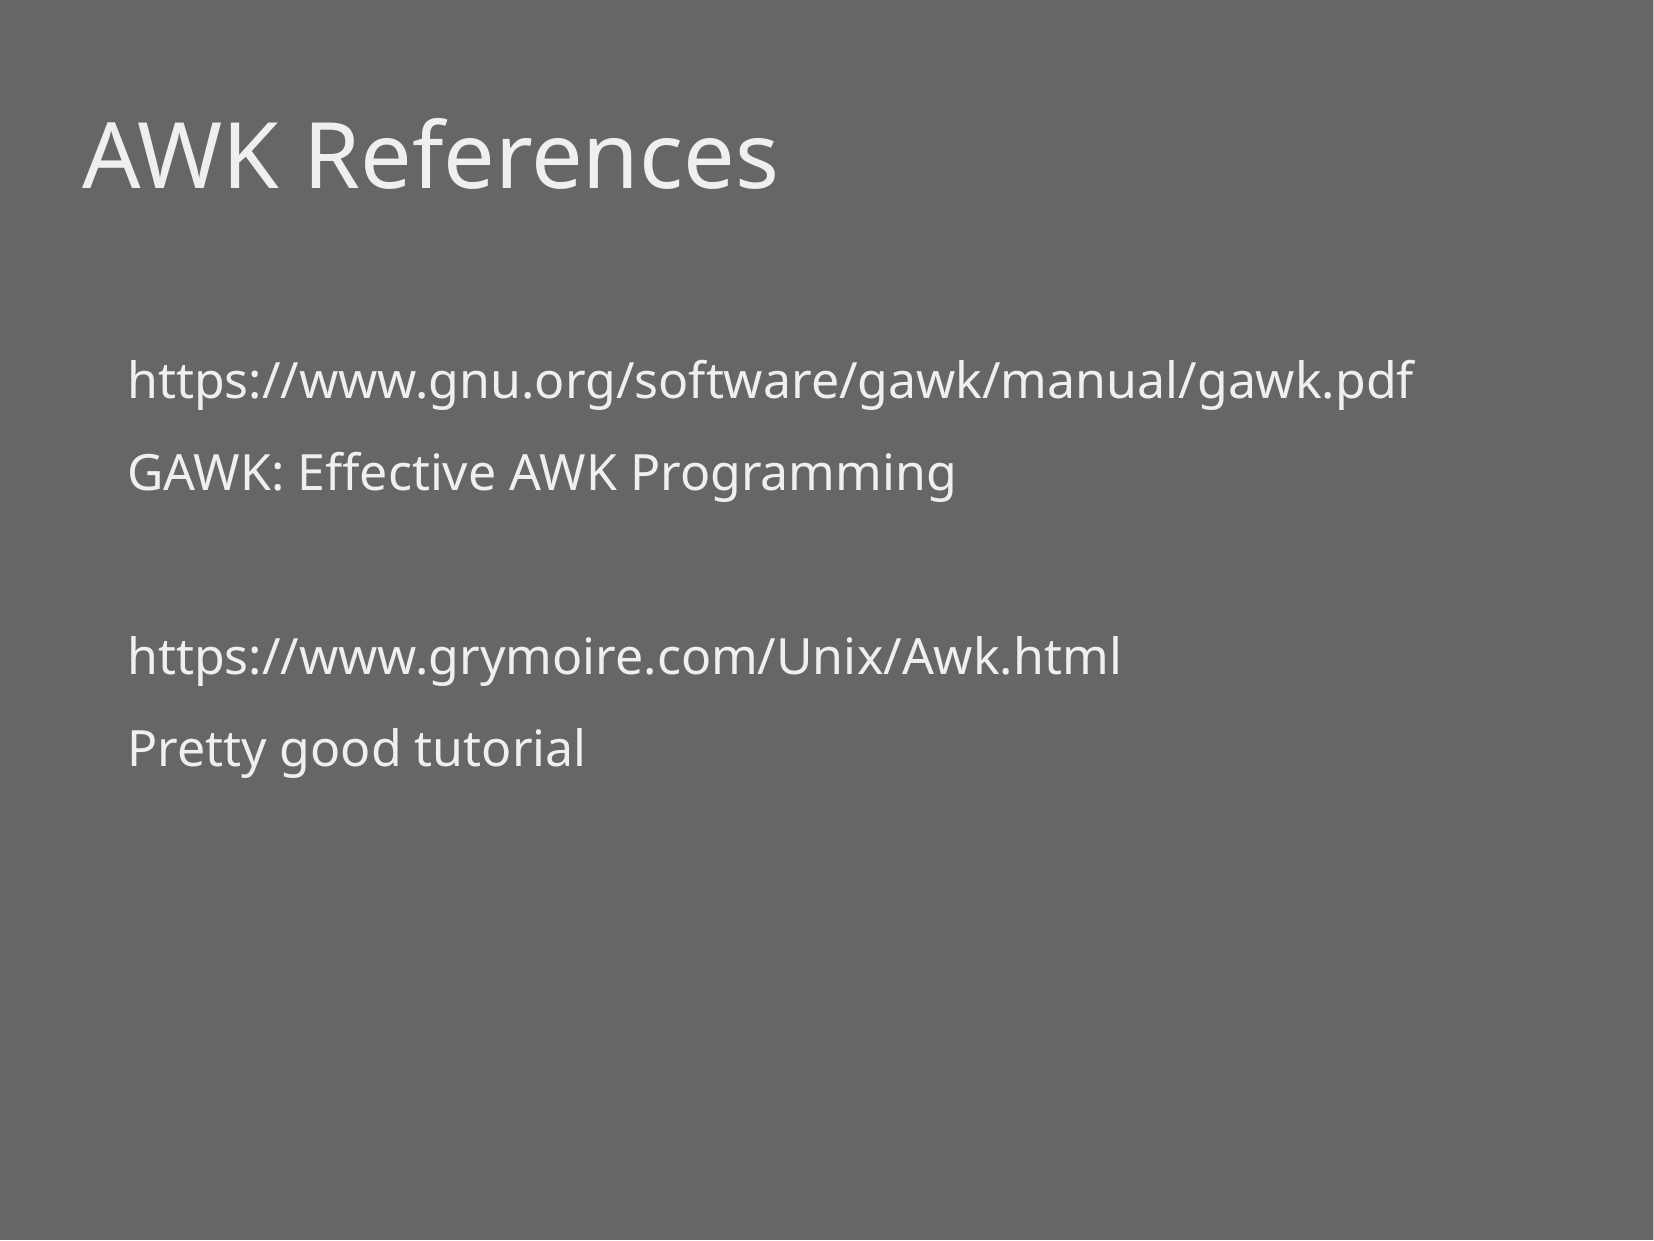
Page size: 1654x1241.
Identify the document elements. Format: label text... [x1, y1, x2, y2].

title AWK References [82, 49, 1571, 257]
text_box https://www.gnu.org/software/gawk/manual/gawk.pdf GAWK: Effective AWK Programming https://www.grymoire.com/Unix/Awk.html Pretty good tutorial [112, 337, 1538, 863]
